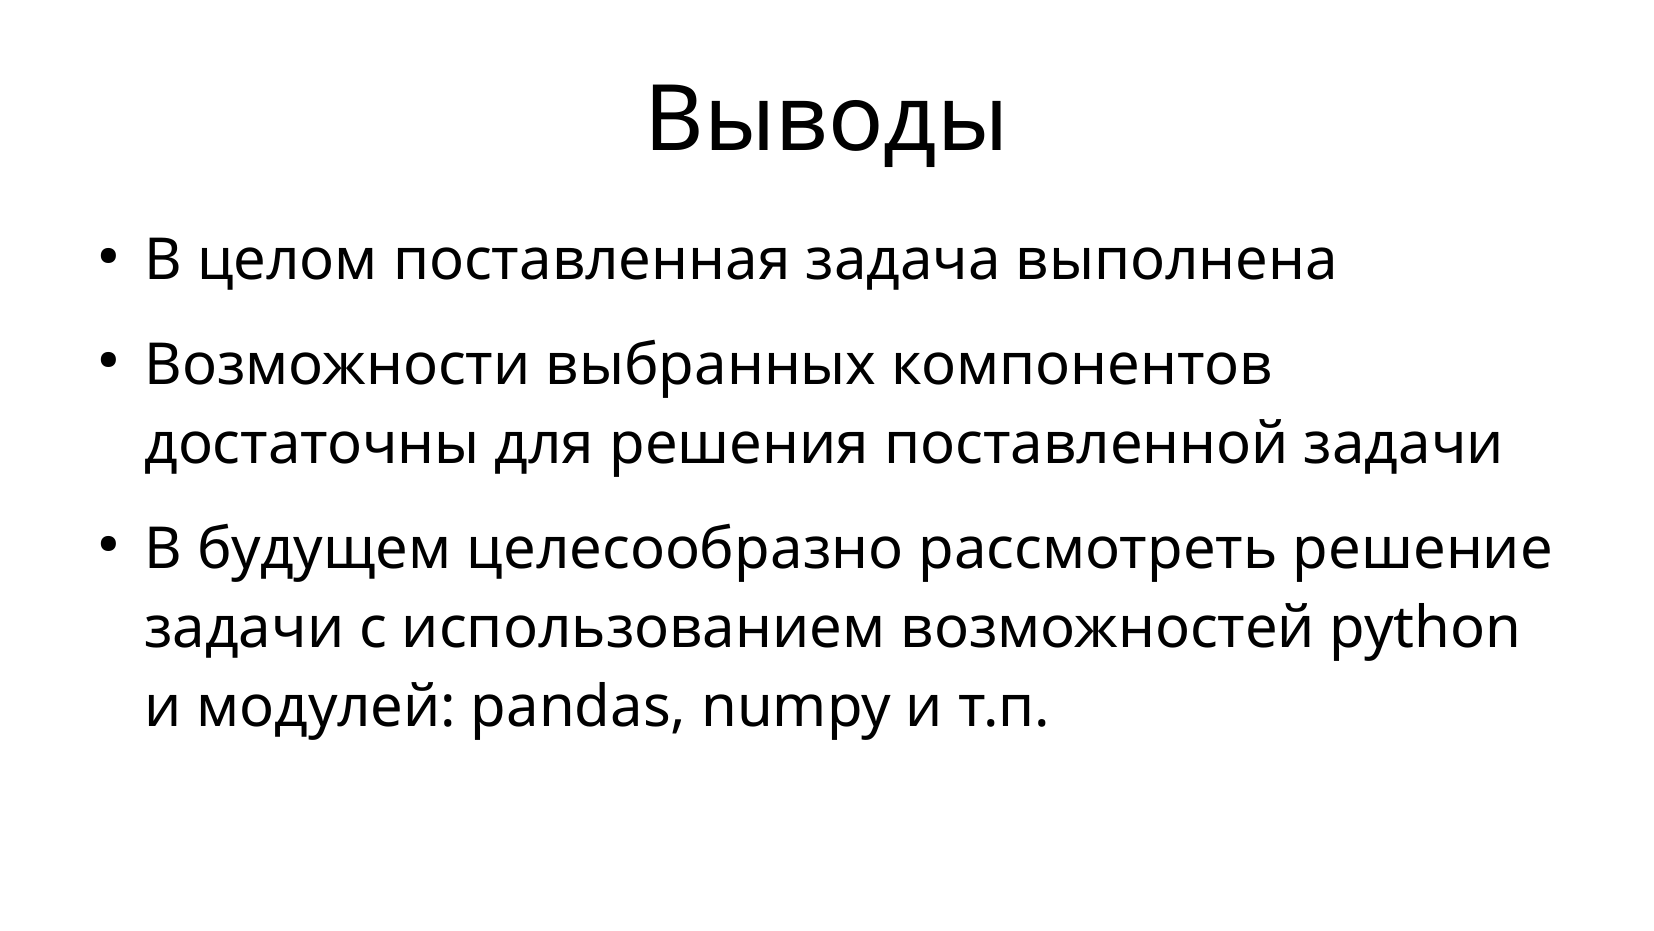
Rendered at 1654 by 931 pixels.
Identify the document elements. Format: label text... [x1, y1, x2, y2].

title Выводы [82, 37, 1571, 193]
list В целом поставленная задача выполнена Возможности выбранных компонентов достаточны для решения поставленной задачи В будущем целесообразно рассмотреть решение задачи с использованием возможностей python и модулей: pandas, numpy и т.п. [82, 217, 1571, 758]
